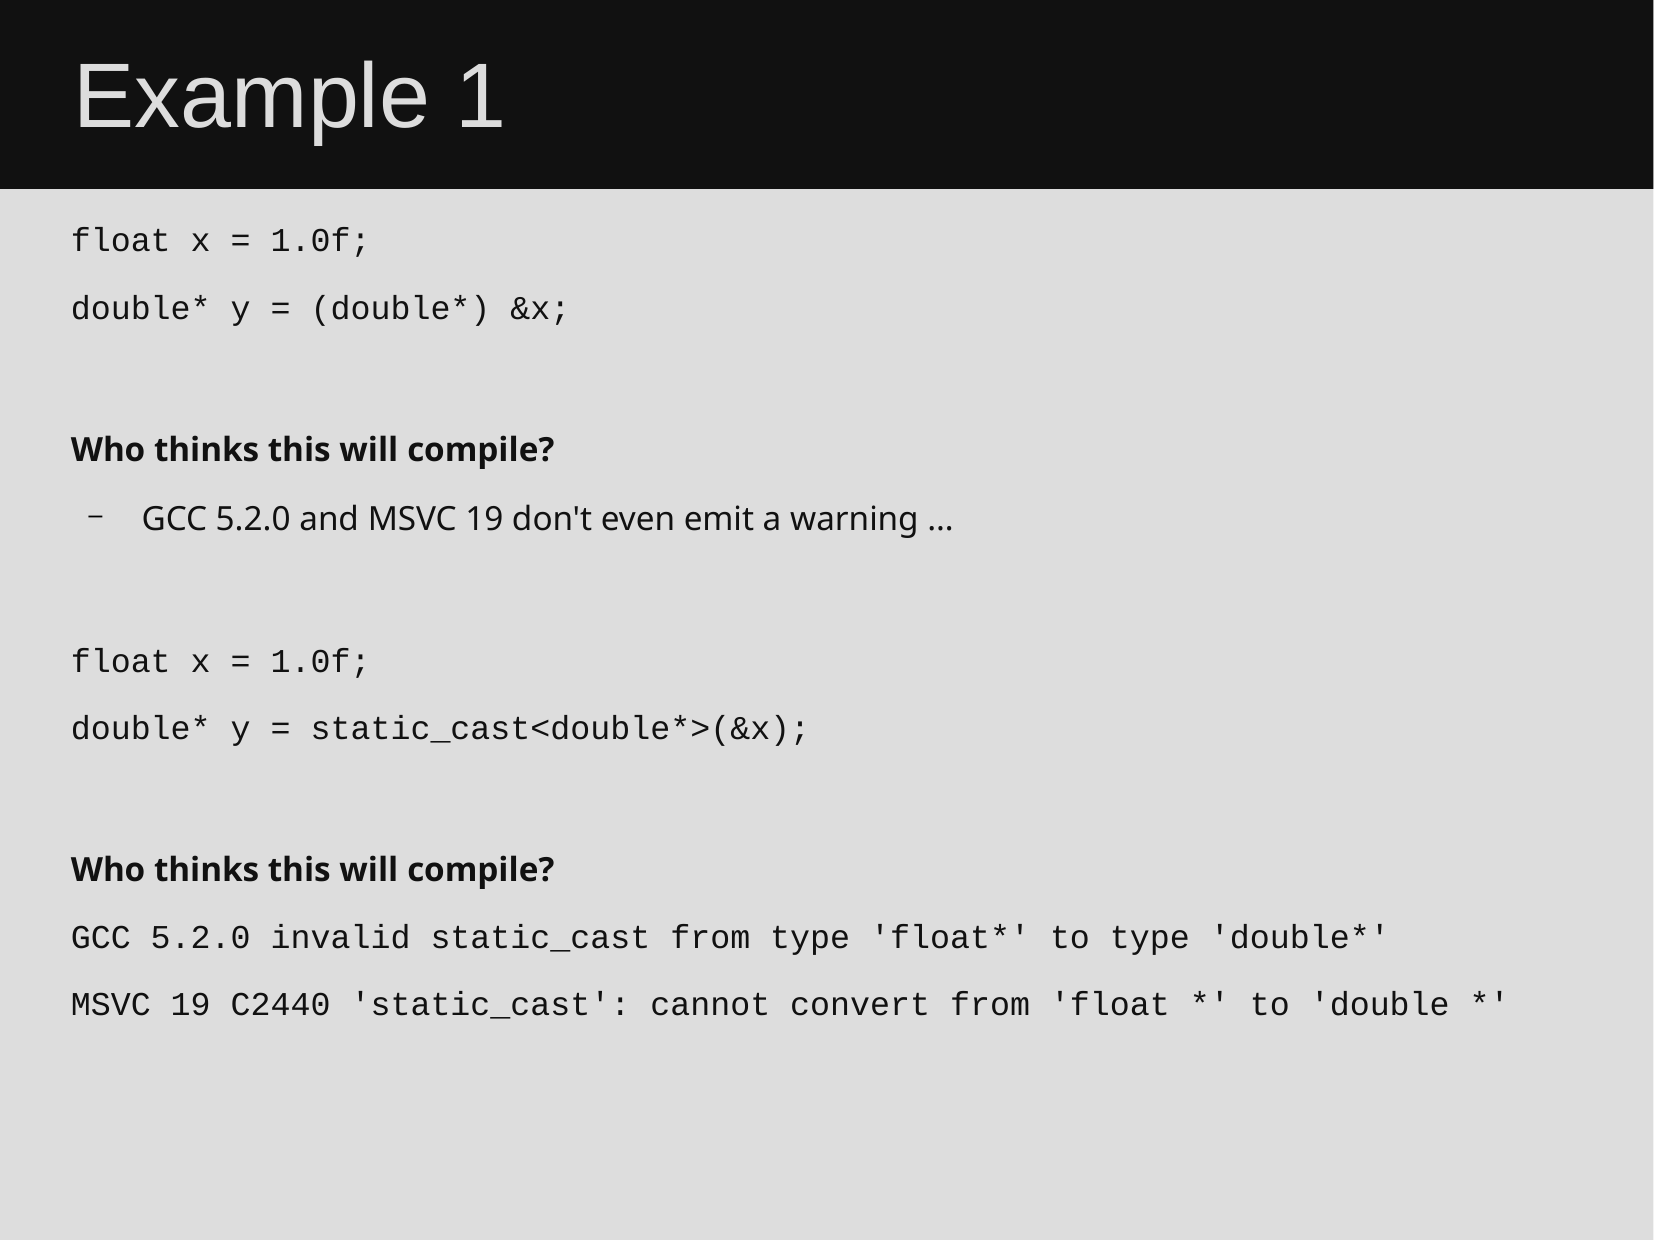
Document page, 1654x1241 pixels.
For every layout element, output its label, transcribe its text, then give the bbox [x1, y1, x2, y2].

title Example 1 [0, 2, 1654, 189]
list float x = 1.0f; double* y = (double*) &x; Who thinks this will compile? GCC 5.2.0 and MSVC 19 don't even emit a warning … float x = 1.0f; double* y = static_cast<double*>(&x); Who thinks this will compile? GCC 5.2.0 invalid static_cast from type 'float*' to type 'double*' MSVC 19 C2440 'static_cast': cannot convert from 'float *' to 'double *' [0, 189, 1654, 1209]
